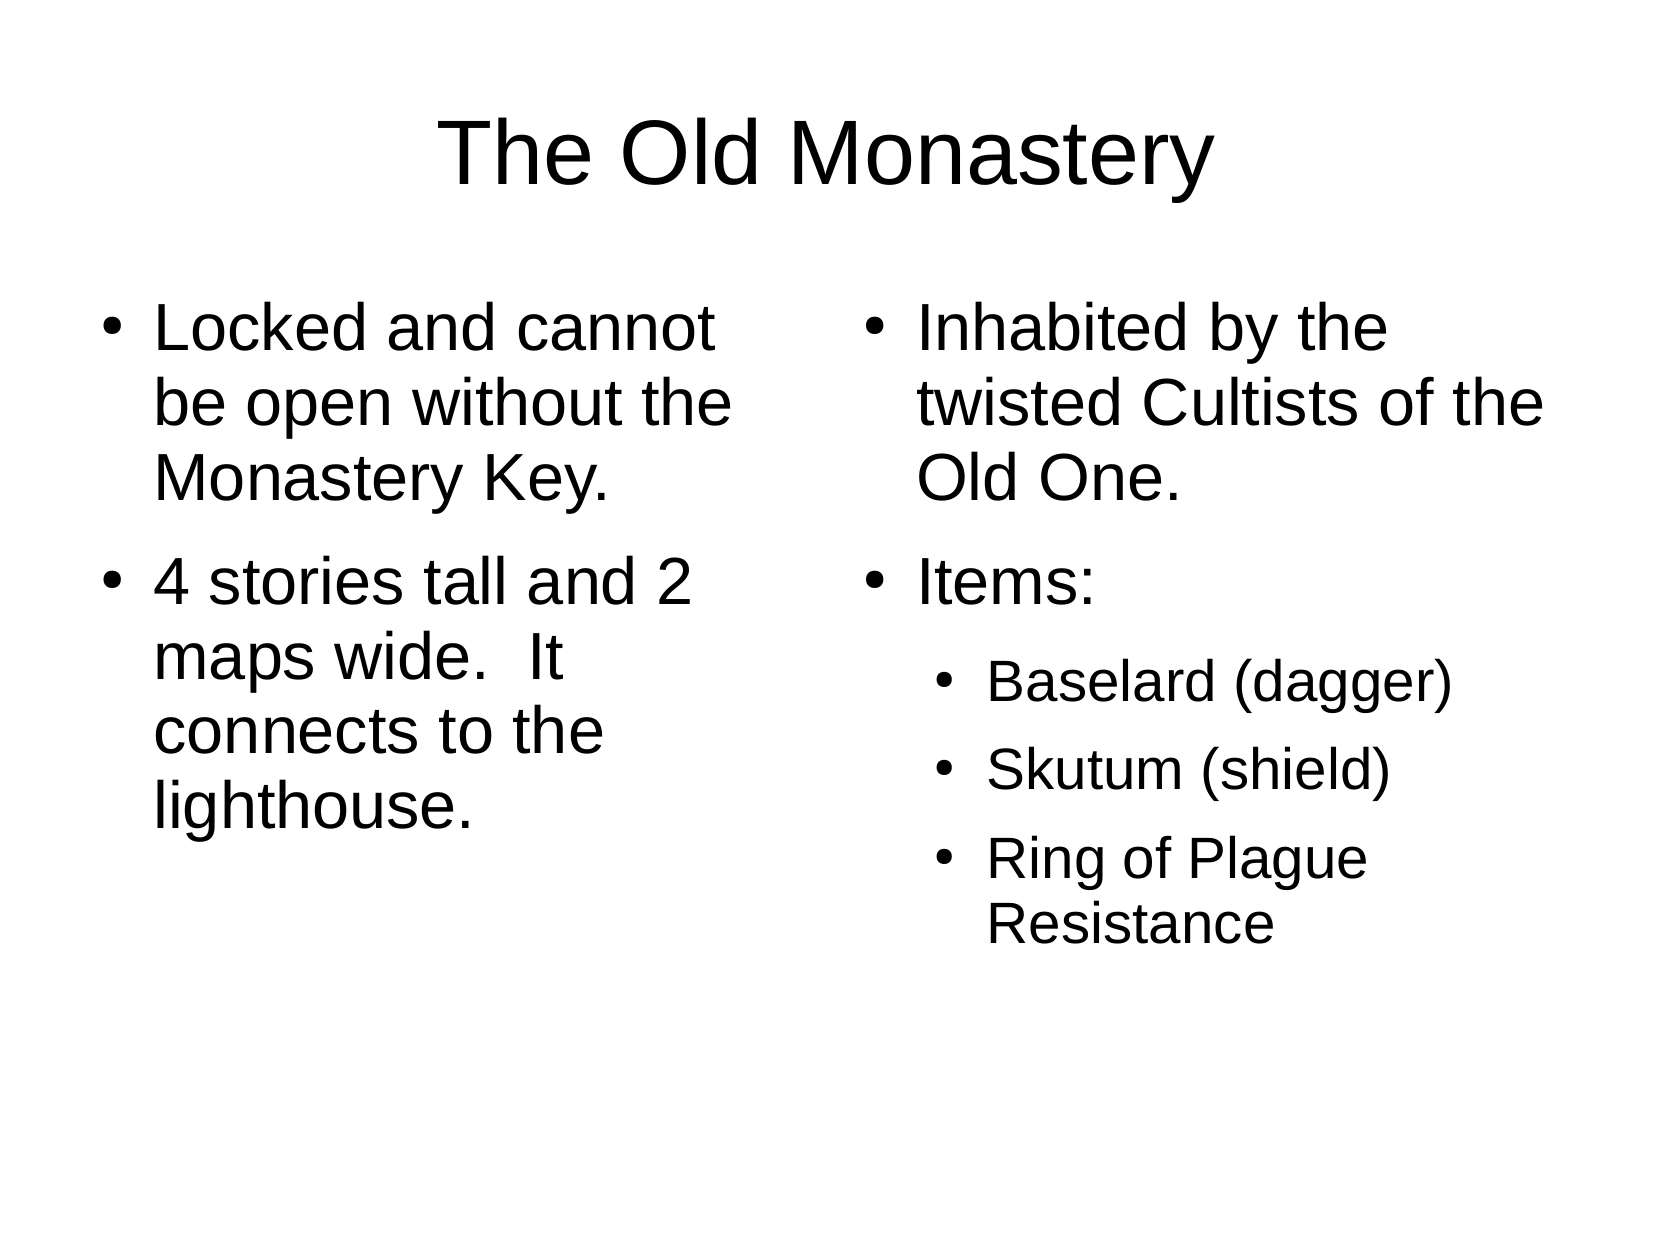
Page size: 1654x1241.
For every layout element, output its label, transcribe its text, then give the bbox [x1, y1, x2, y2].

list Inhabited by the twisted Cultists of the Old One. Items: Baselard (dagger) Skutum (shield) Ring of Plague Resistance [845, 290, 1572, 1109]
title The Old Monastery [82, 56, 1571, 250]
list Locked and cannot be open without the Monastery Key. 4 stories tall and 2 maps wide. It connects to the lighthouse. [82, 290, 809, 1109]
